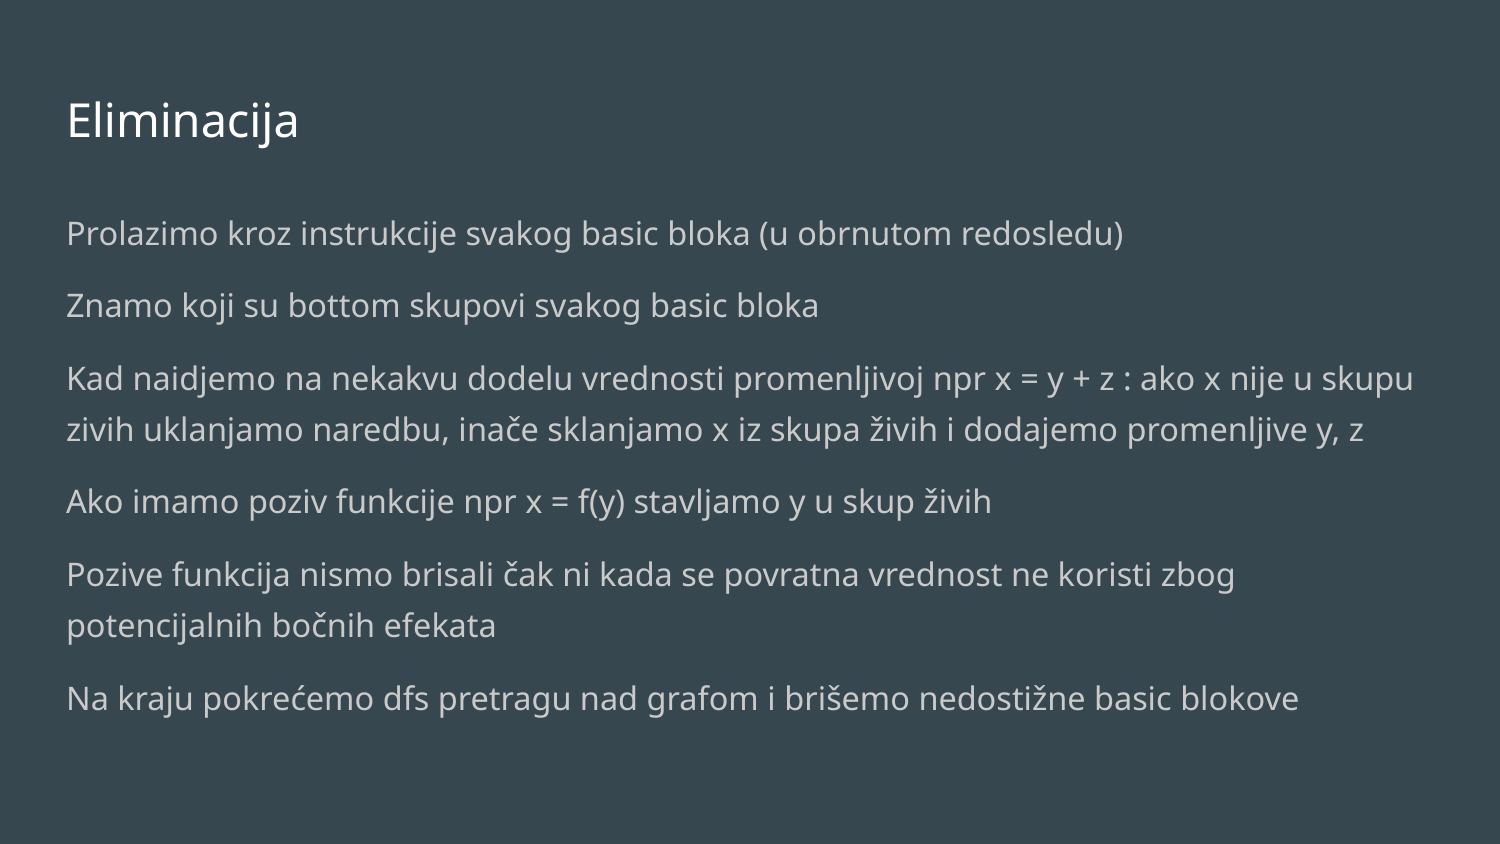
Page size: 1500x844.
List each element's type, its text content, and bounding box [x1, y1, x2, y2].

list Prolazimo kroz instrukcije svakog basic bloka (u obrnutom redosledu) Znamo koji su bottom skupovi svakog basic bloka Kad naidjemo na nekakvu dodelu vrednosti promenljivoj npr x = y + z : ako x nije u skupu zivih uklanjamo naredbu, inače sklanjamo x iz skupa živih i dodajemo promenljive y, z Ako imamo poziv funkcije npr x = f(y) stavljamo y u skup živih Pozive funkcija nismo brisali čak ni kada se povratna vrednost ne koristi zbog potencijalnih bočnih efekata Na kraju pokrećemo dfs pretragu nad grafom i brišemo nedostižne basic blokove [51, 189, 1449, 750]
title Eliminacija [51, 72, 1449, 167]
